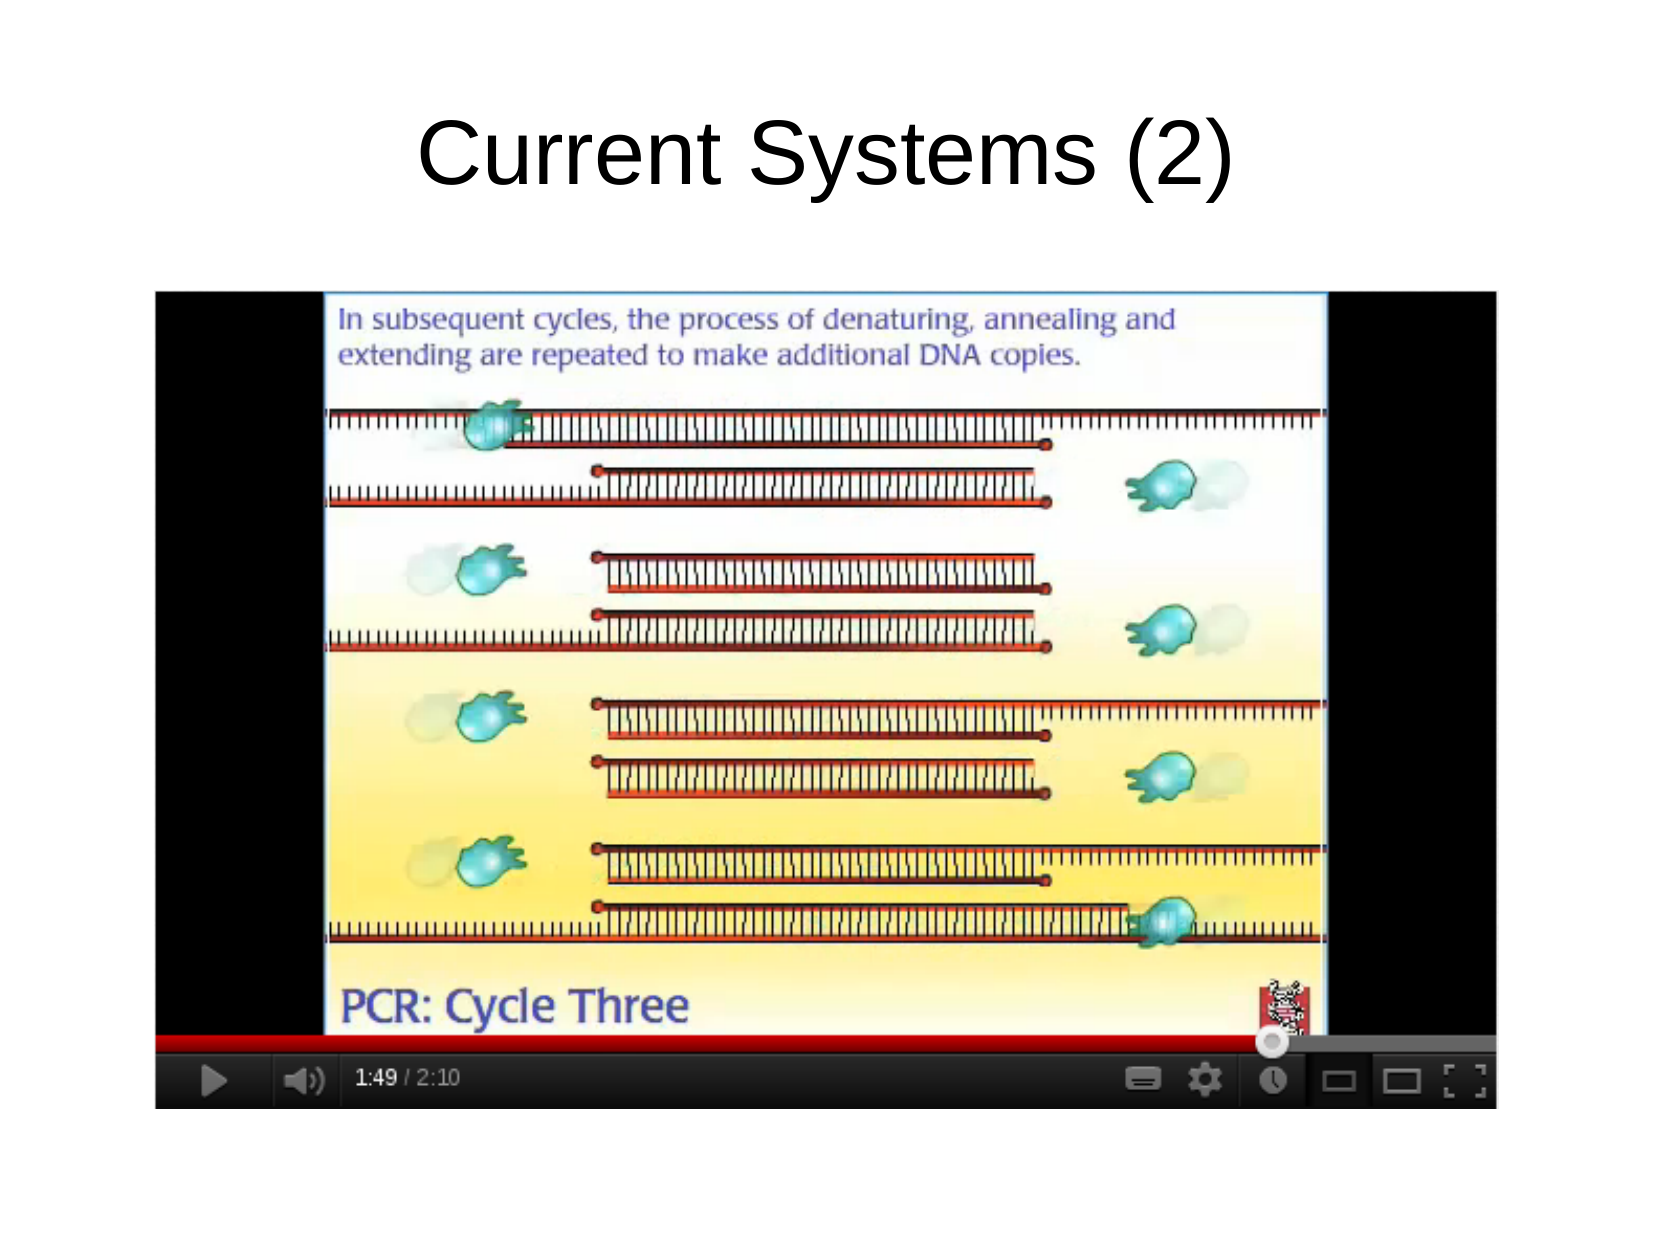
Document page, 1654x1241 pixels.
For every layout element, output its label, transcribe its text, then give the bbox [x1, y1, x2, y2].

title Current Systems (2) [82, 49, 1571, 257]
picture [154, 290, 1499, 1109]
